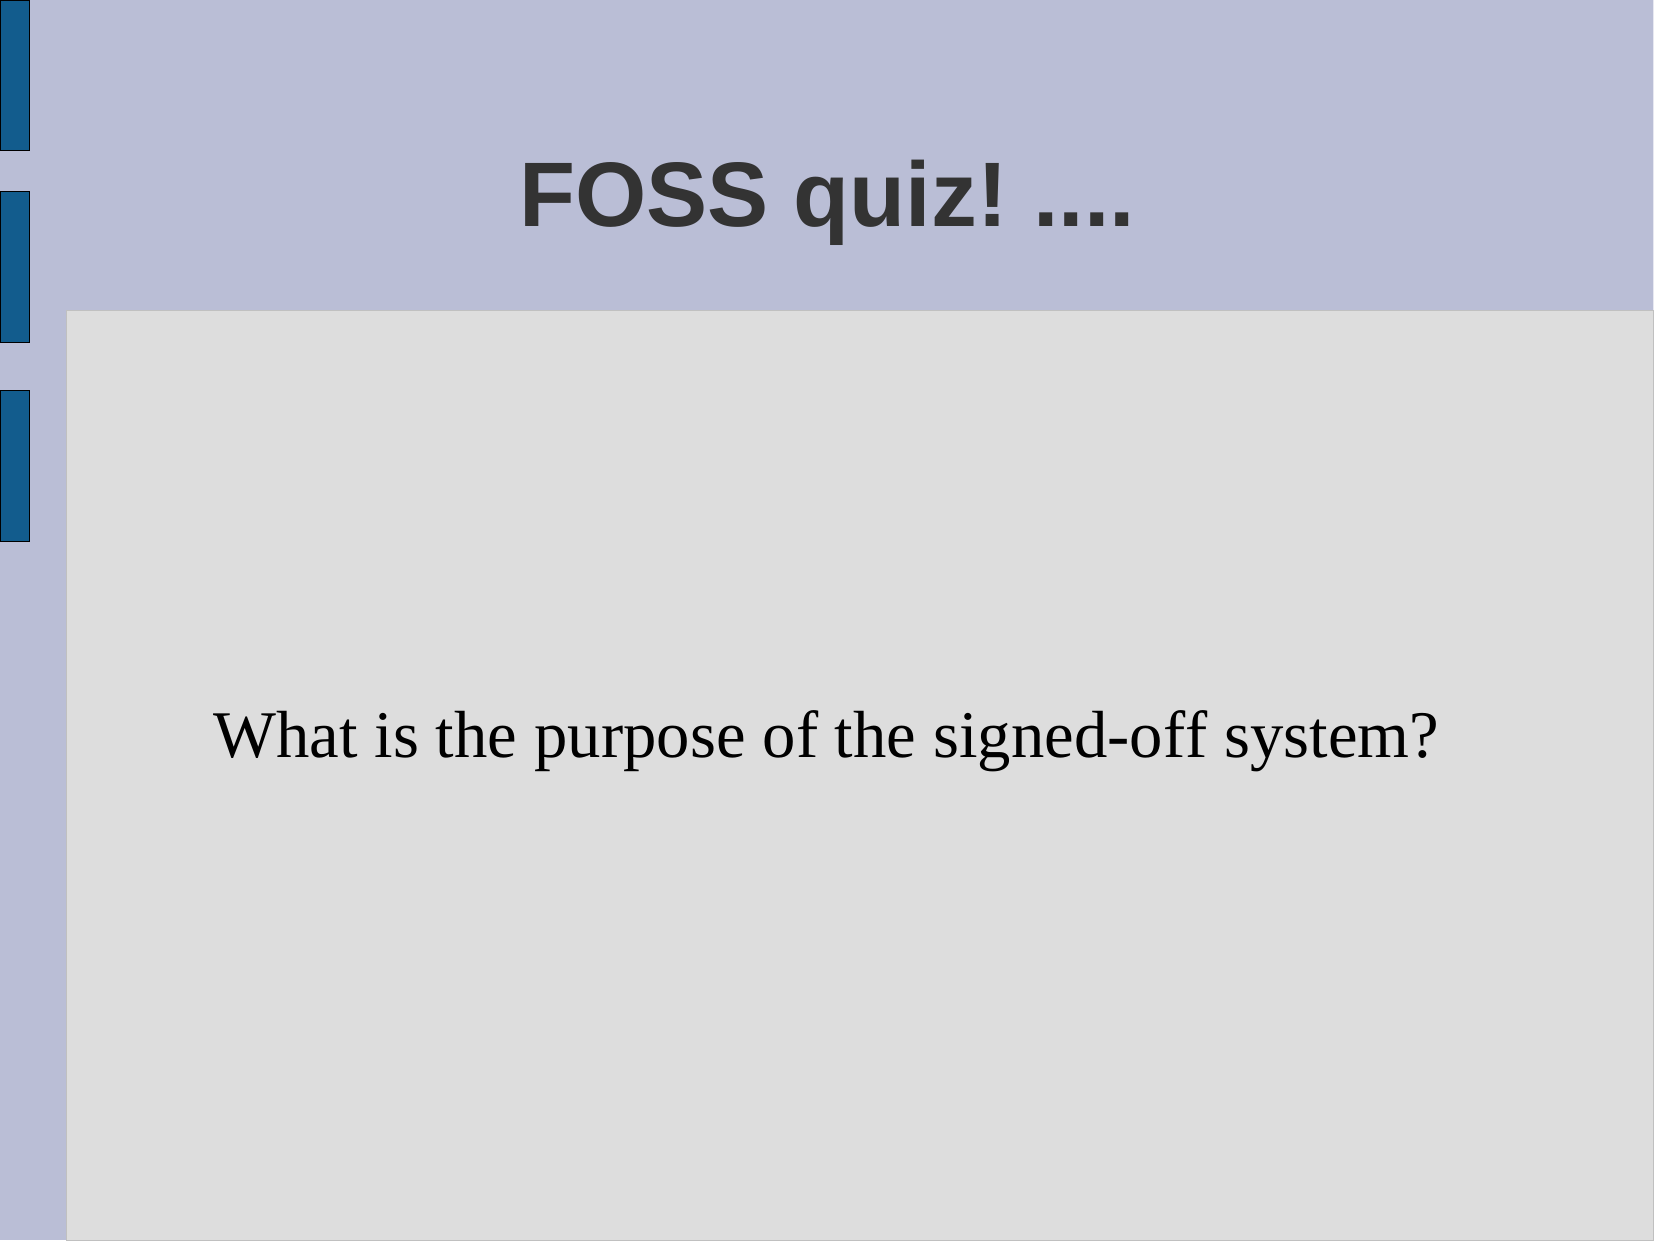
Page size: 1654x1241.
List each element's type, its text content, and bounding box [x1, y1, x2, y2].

title FOSS quiz! .... [121, 98, 1534, 291]
subtitle What is the purpose of the signed-off system? [121, 352, 1534, 1119]
